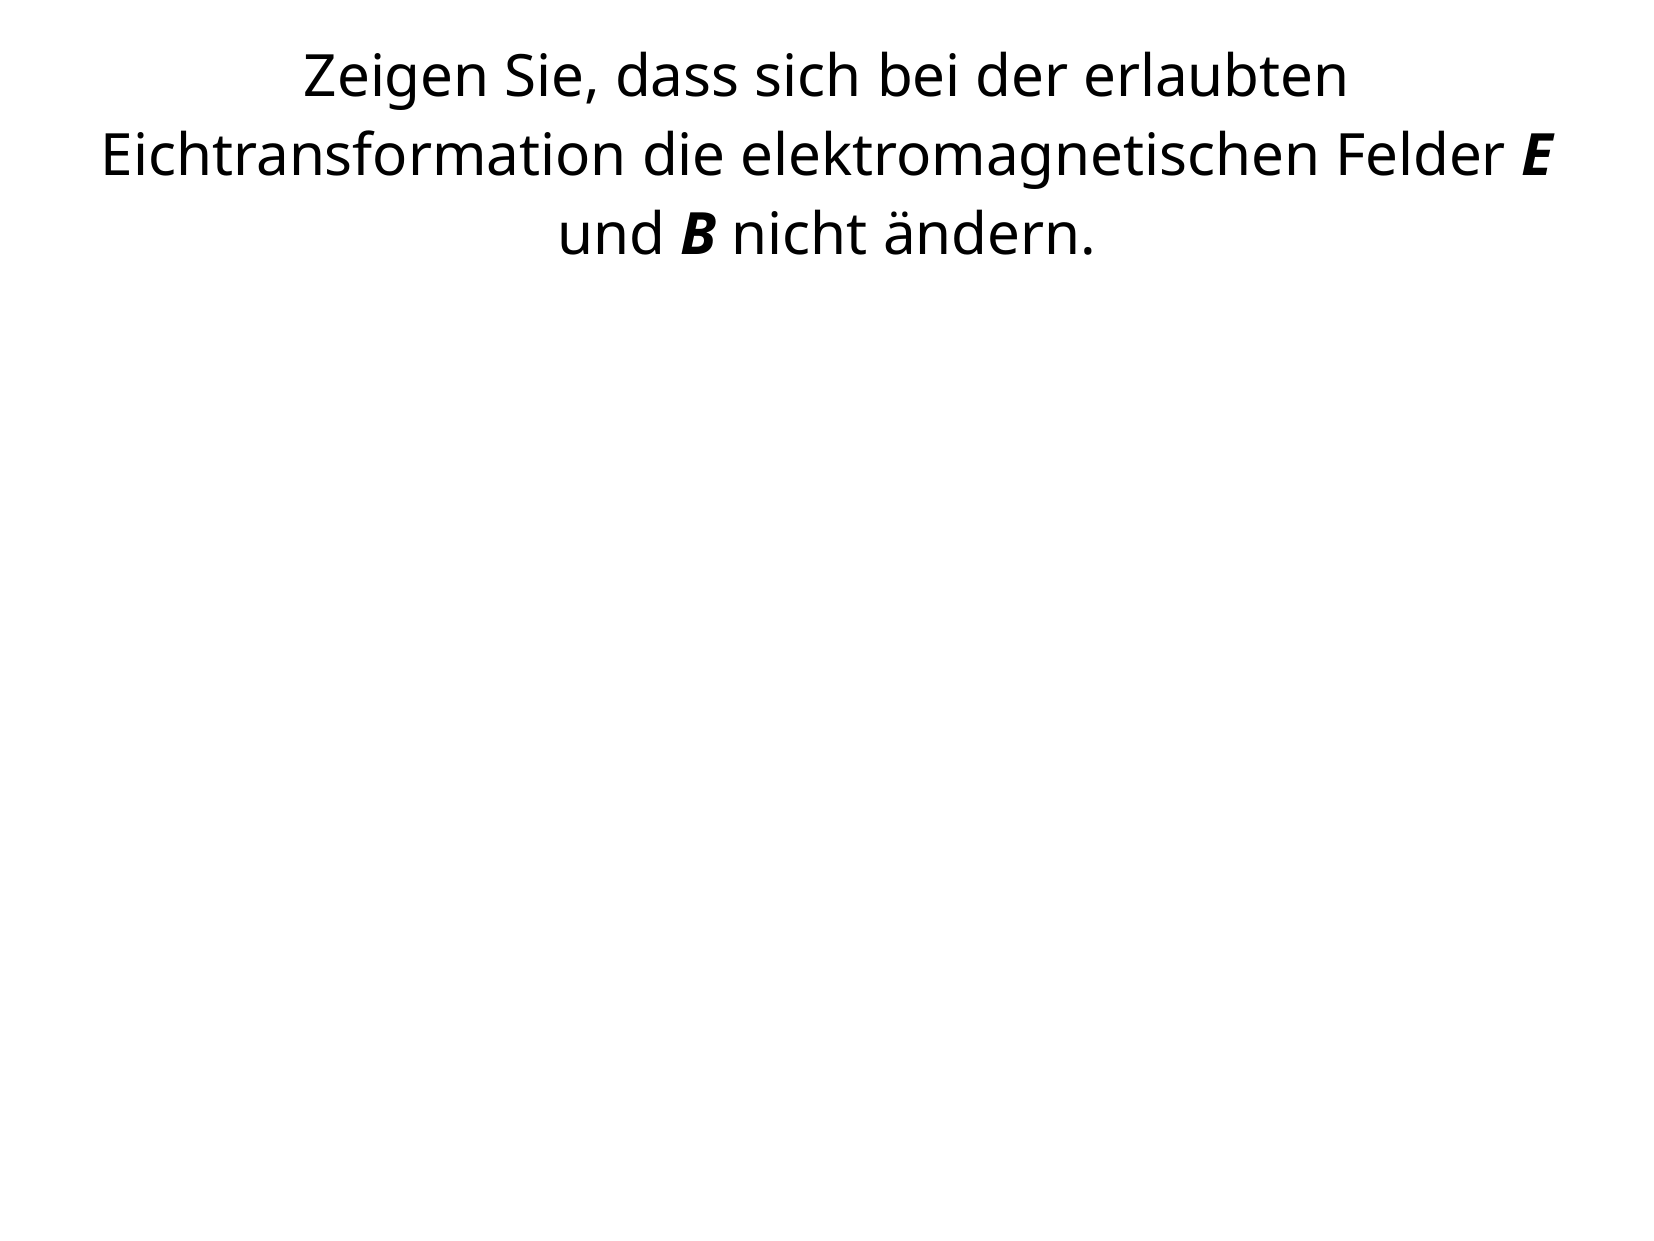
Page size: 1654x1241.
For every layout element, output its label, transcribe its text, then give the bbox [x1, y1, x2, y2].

title Zeigen Sie, dass sich bei der erlaubten Eichtransformation die elektromagnetischen Felder E und B nicht ändern. [82, 49, 1571, 257]
